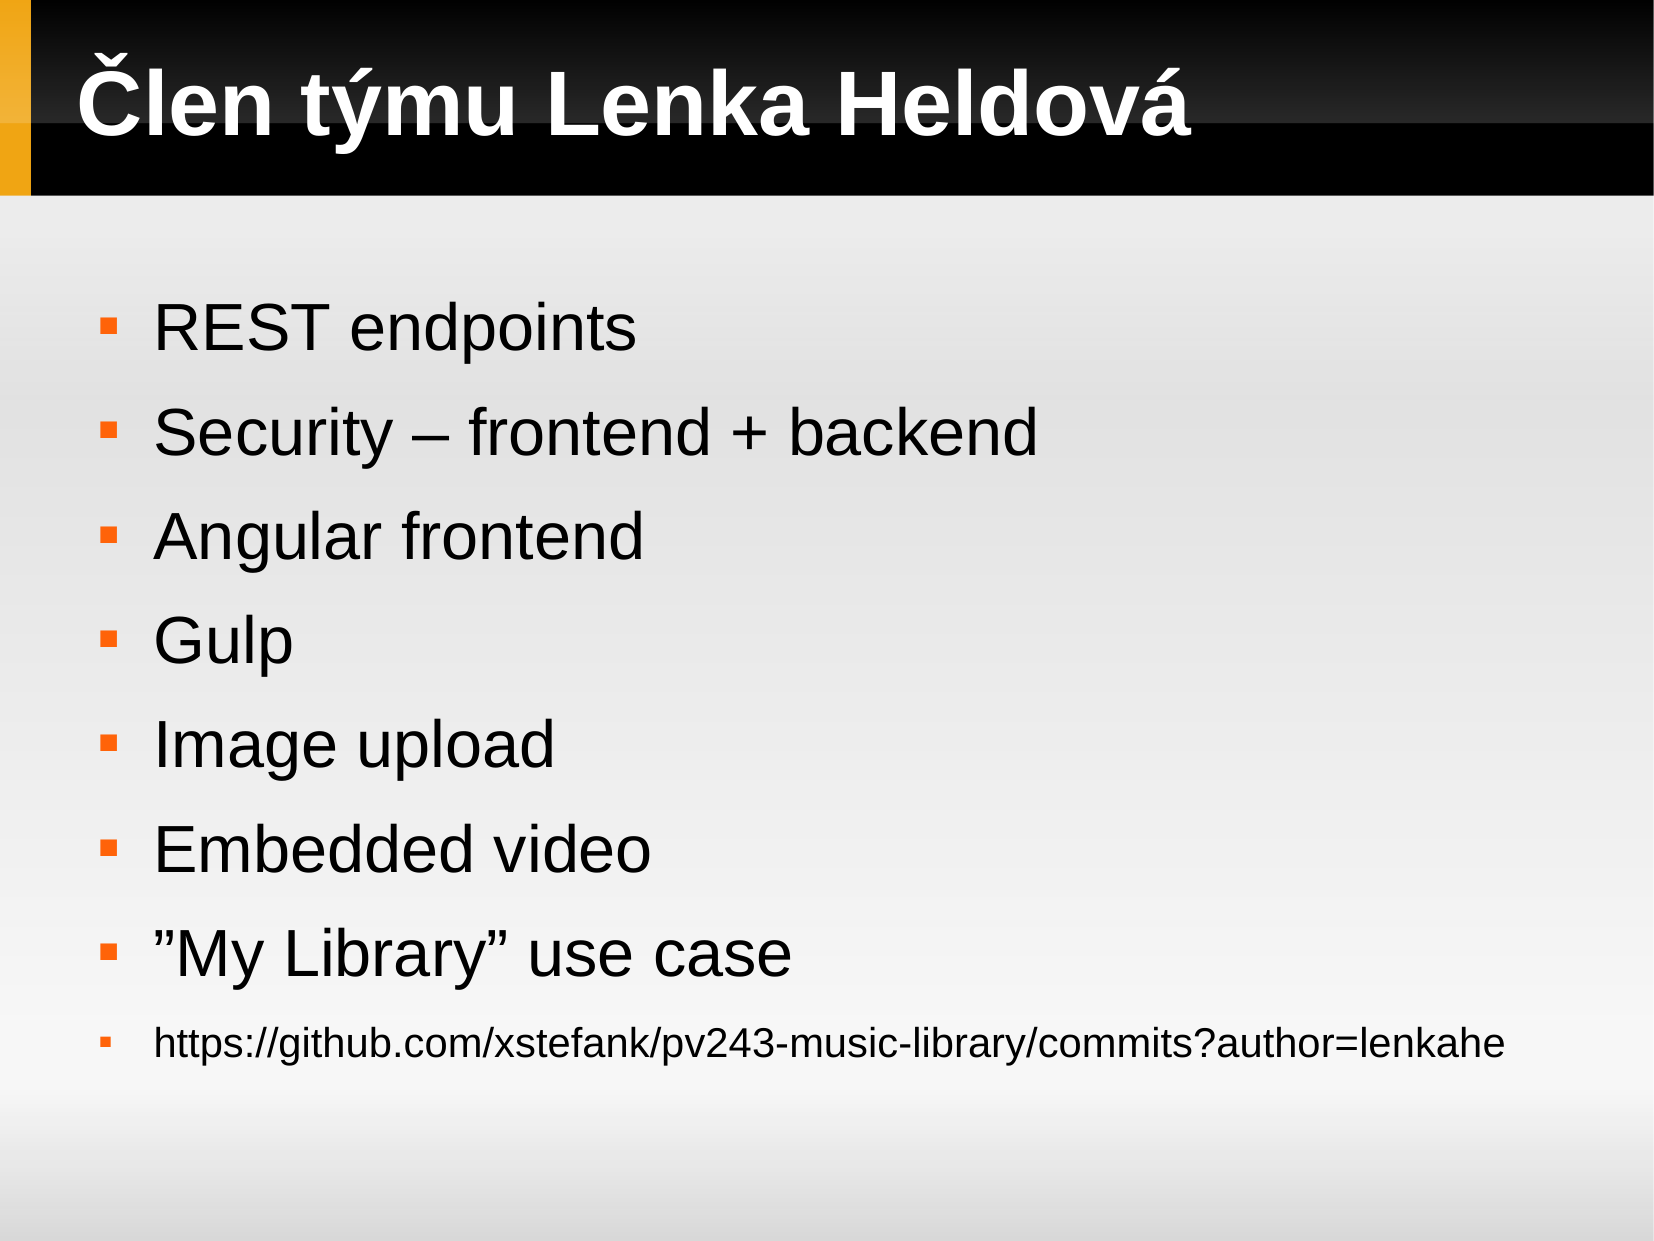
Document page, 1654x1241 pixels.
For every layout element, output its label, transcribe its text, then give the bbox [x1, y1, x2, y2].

title Člen týmu Lenka Heldová [76, 0, 1565, 208]
list REST endpoints Security – frontend + backend Angular frontend Gulp Image upload Embedded video ”My Library” use case https://github.com/xstefank/pv243-music-library/commits?author=lenkahe [82, 290, 1571, 1112]
picture [0, 0, 1654, 1241]
